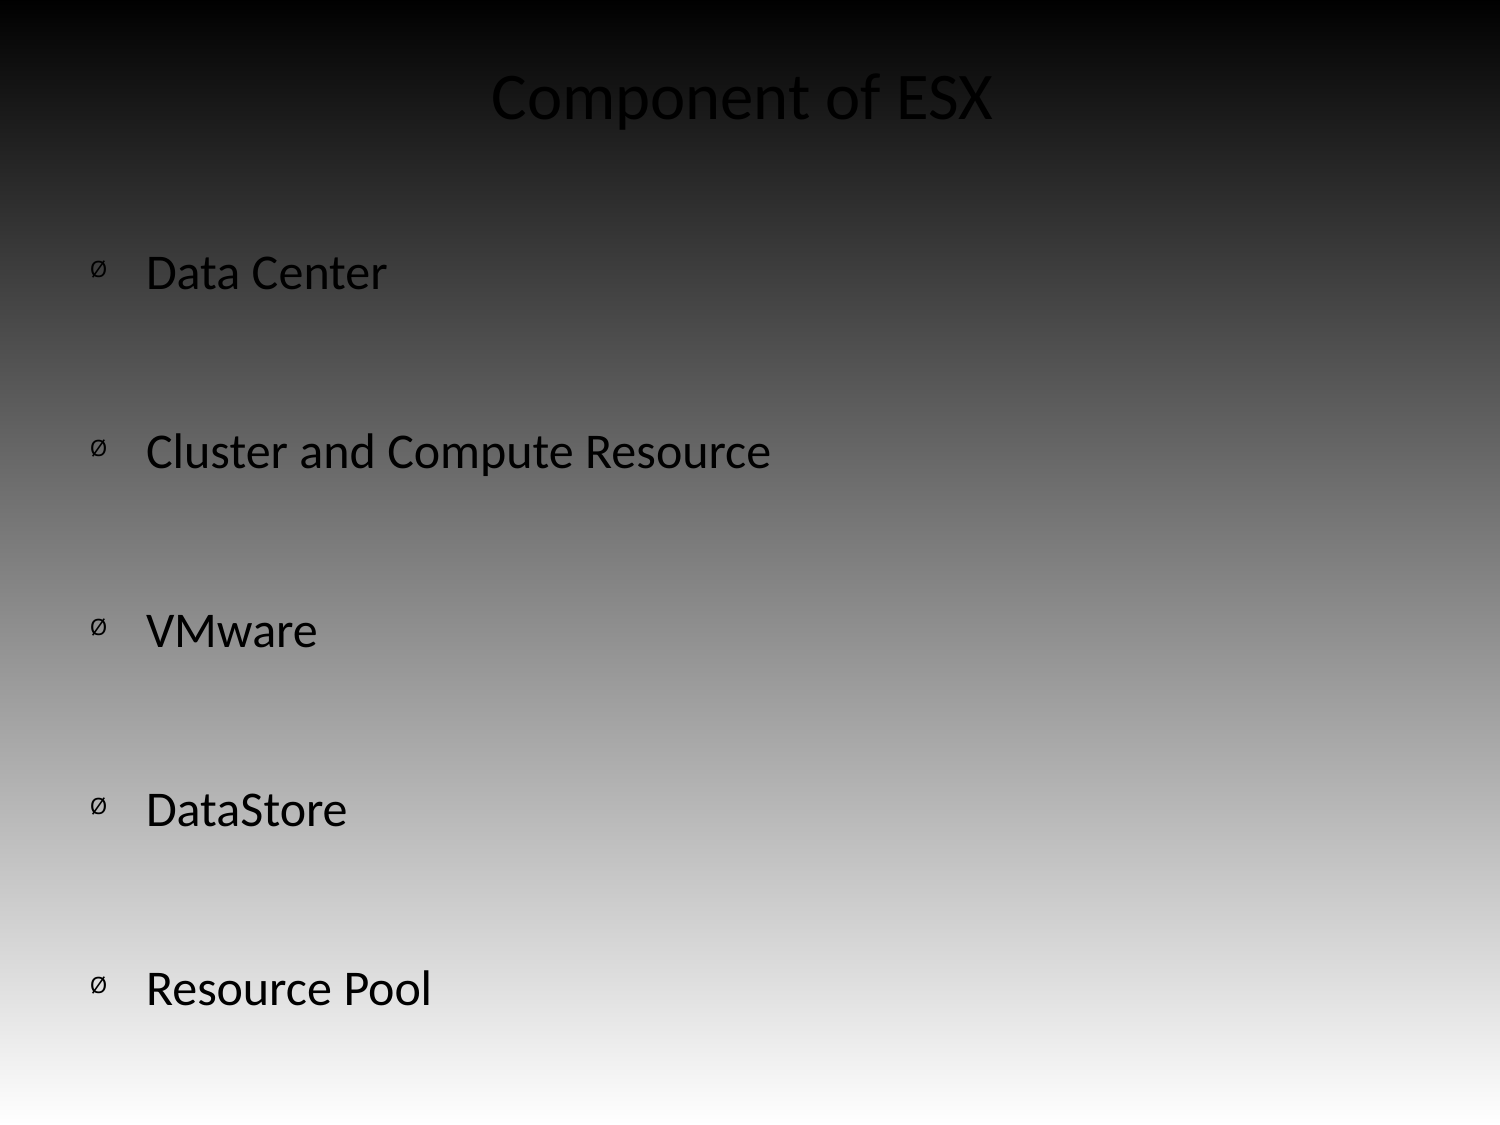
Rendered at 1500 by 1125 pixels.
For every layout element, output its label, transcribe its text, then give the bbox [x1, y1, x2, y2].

title Component of ESX [75, 45, 1425, 231]
list Data Center Cluster and Compute Resource VMware DataStore Resource Pool [75, 231, 1425, 1005]
